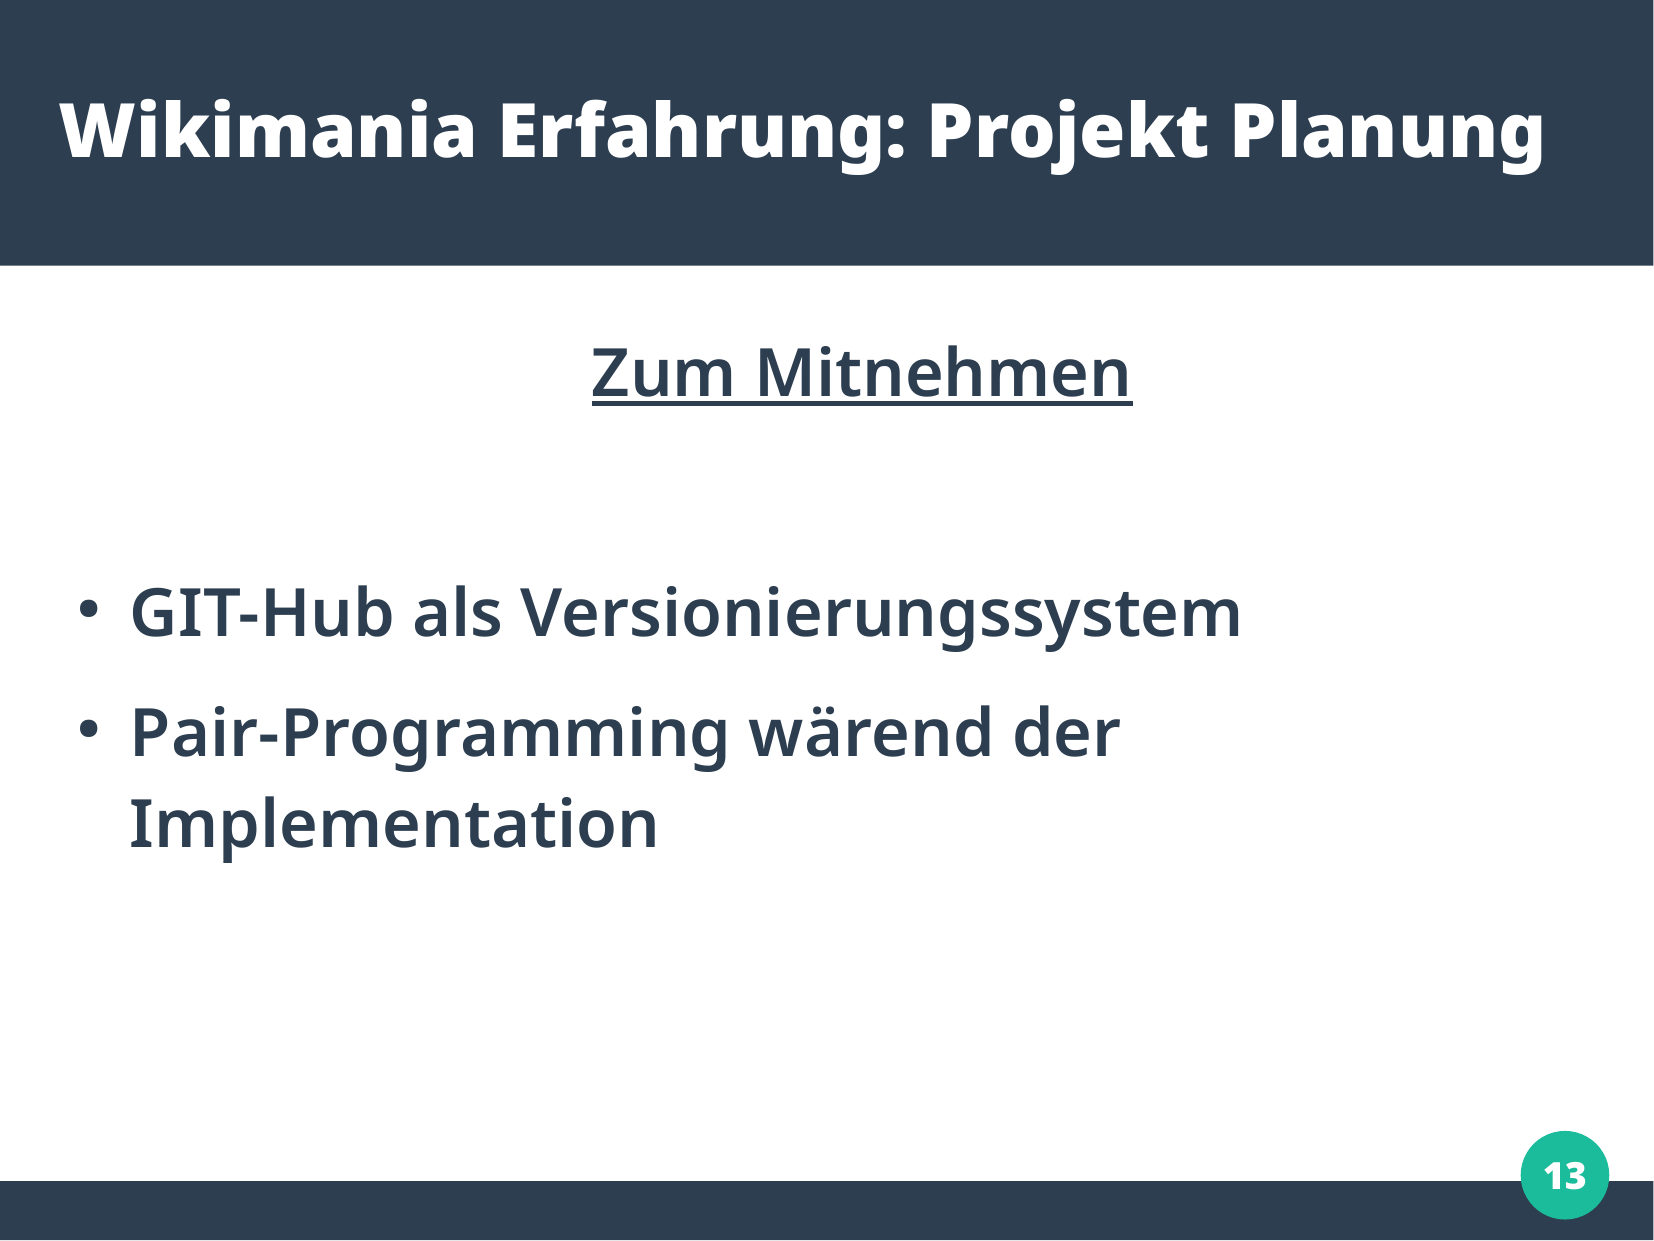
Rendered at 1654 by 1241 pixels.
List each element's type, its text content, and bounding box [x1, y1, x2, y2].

list Zum Mitnehmen GIT-Hub als Versionierungssystem Pair-Programming wärend der Implementation [59, 324, 1595, 1152]
title Wikimania Erfahrung: Projekt Planung [59, 49, 1595, 207]
